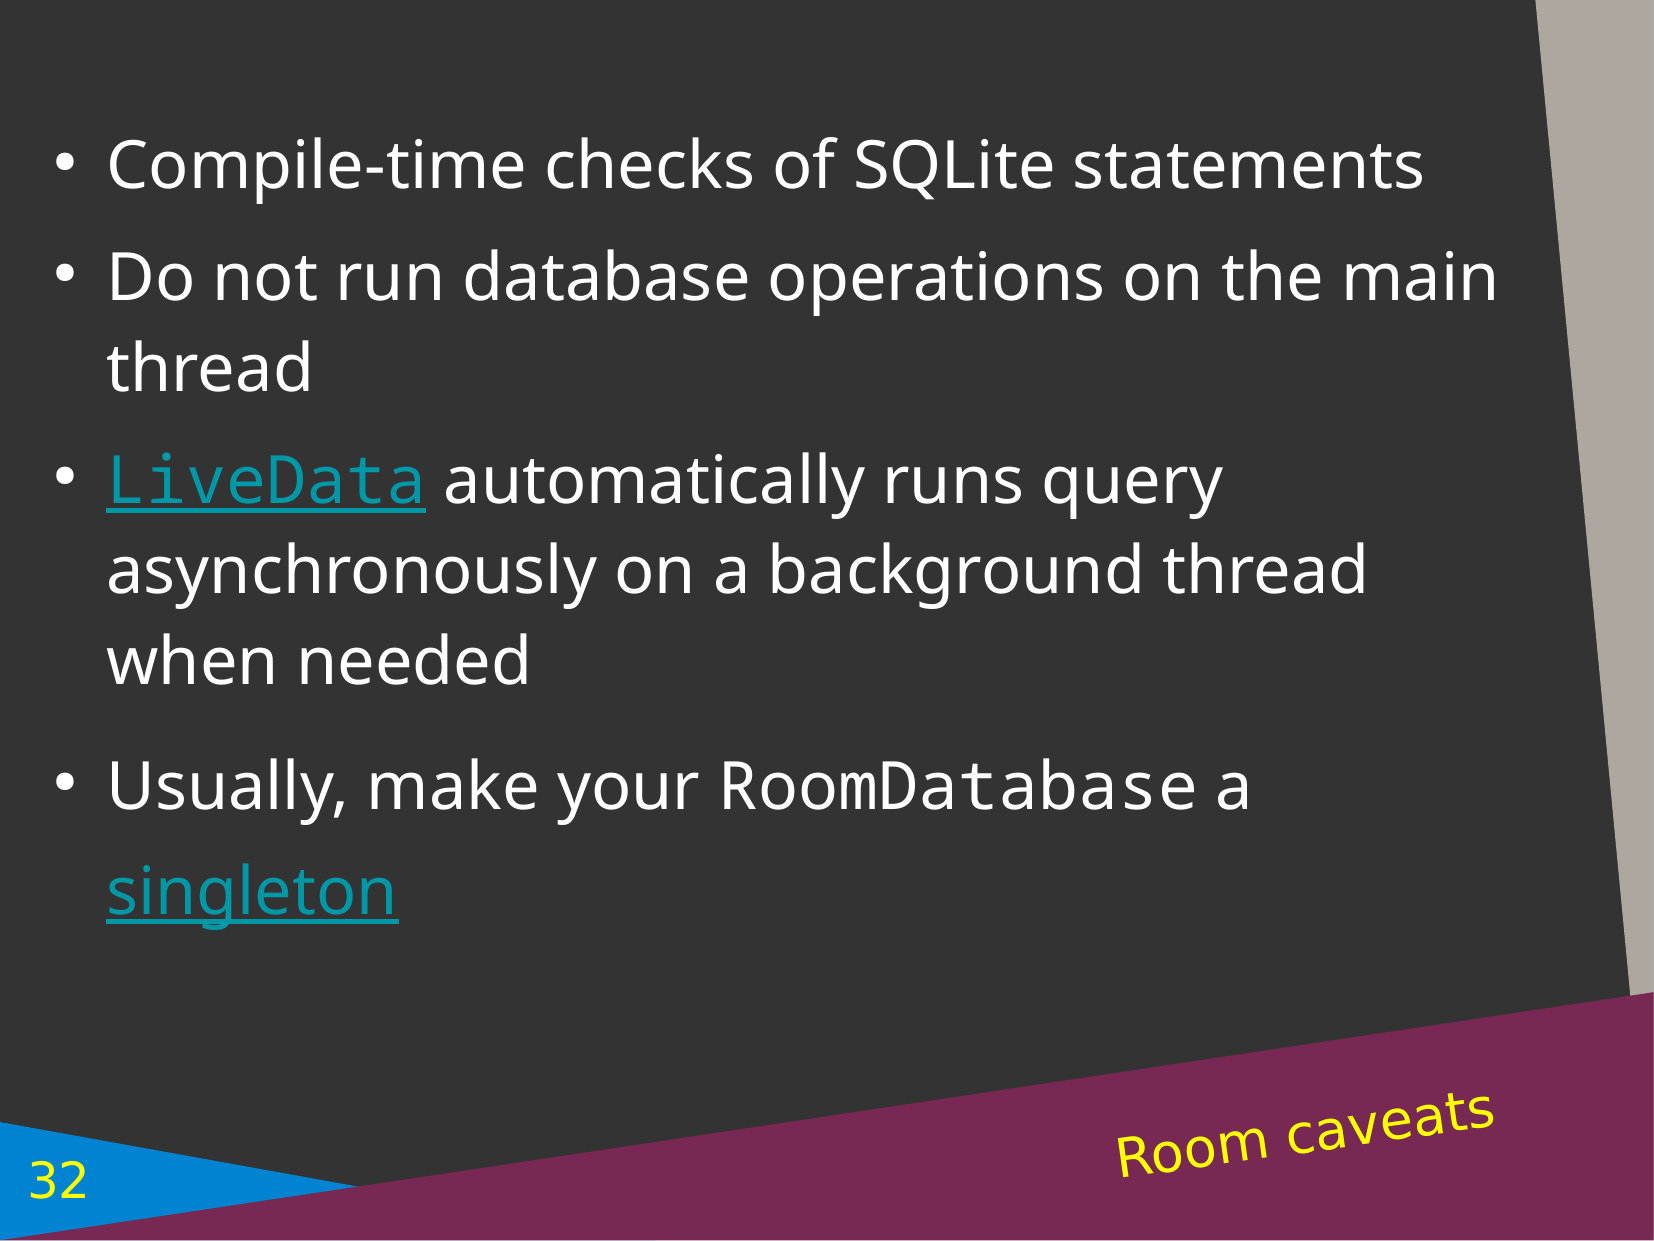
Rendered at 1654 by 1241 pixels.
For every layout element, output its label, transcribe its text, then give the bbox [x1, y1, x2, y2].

list Compile-time checks of SQLite statements Do not run database operations on the main thread LiveData automatically runs query asynchronously on a background thread when needed Usually, make your RoomDatabase a singleton [35, 59, 1524, 993]
title Room caveats [956, 995, 1654, 1241]
